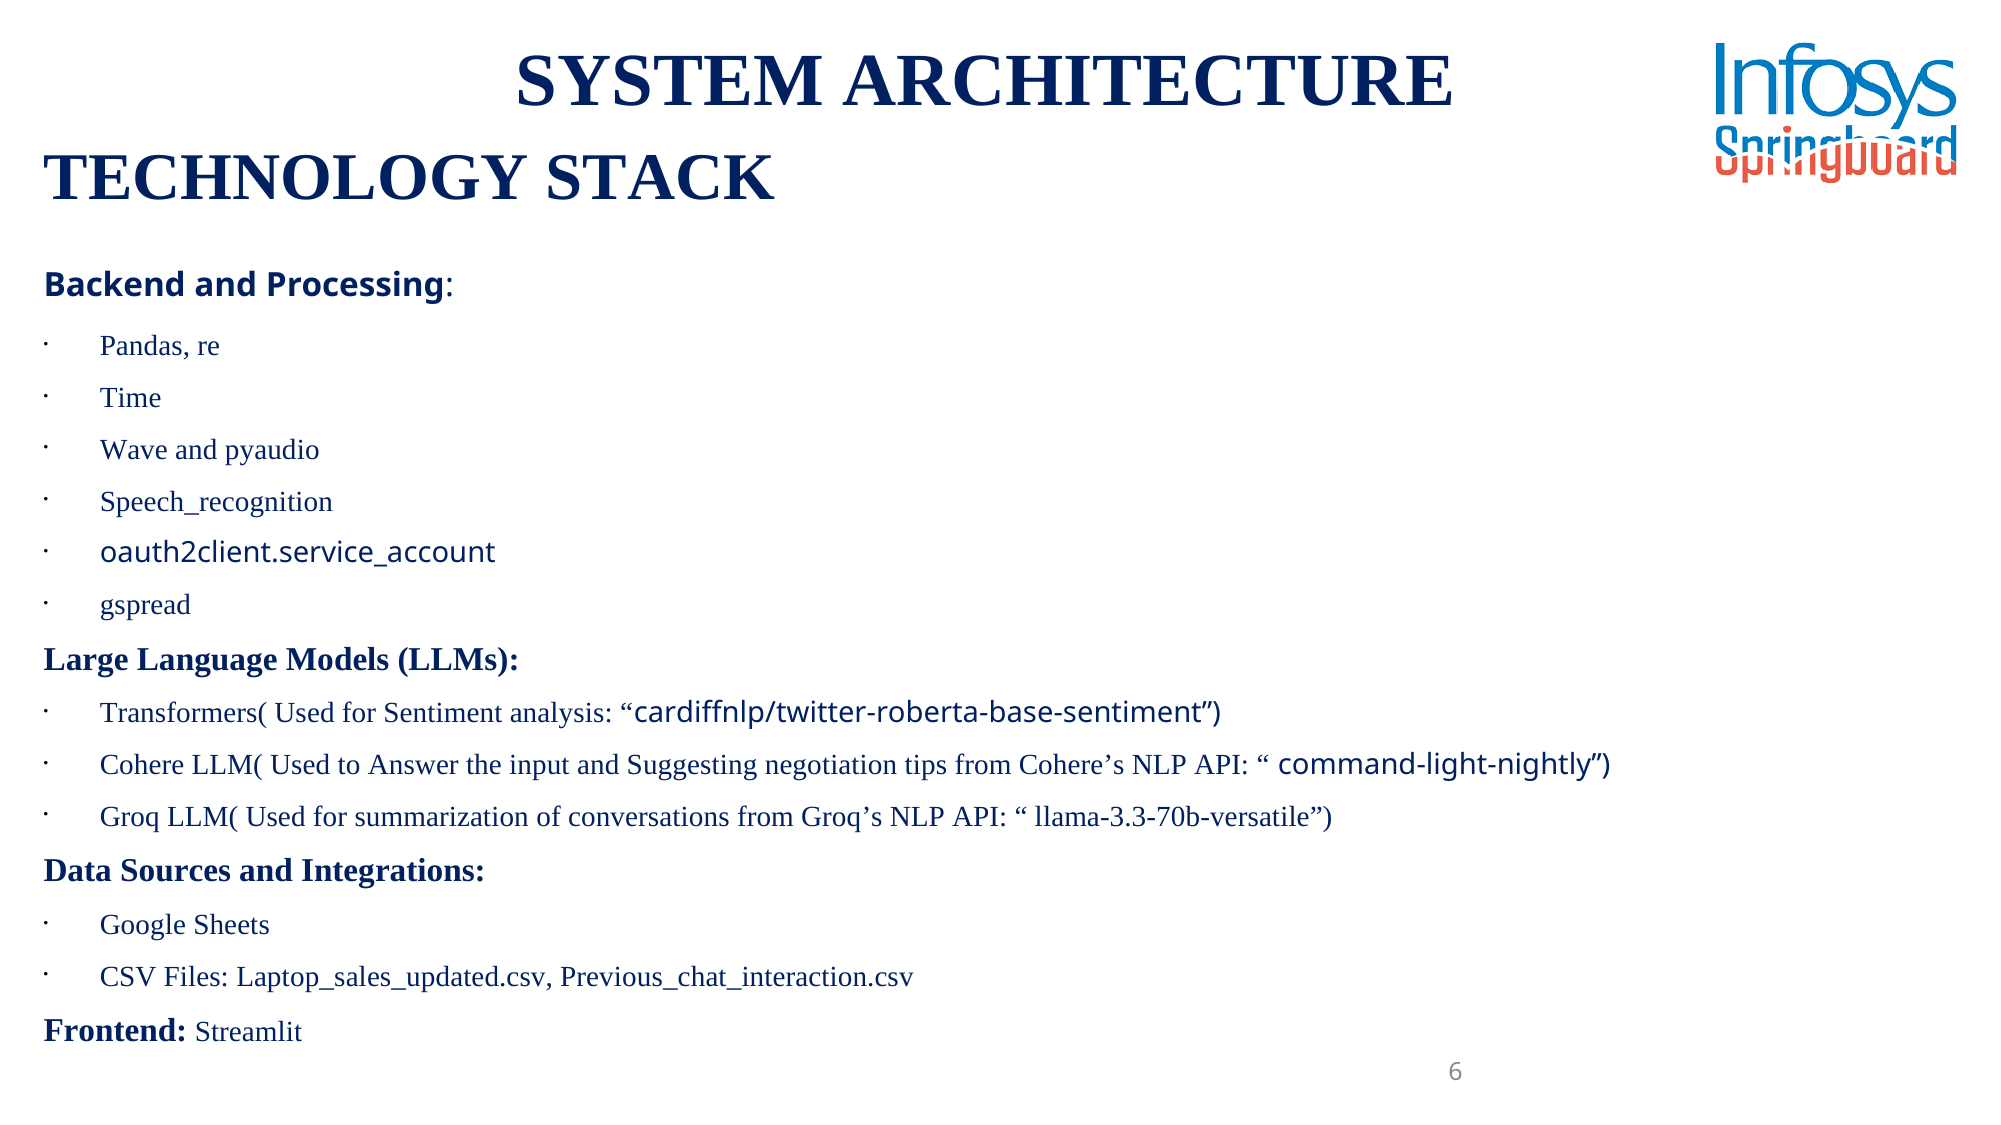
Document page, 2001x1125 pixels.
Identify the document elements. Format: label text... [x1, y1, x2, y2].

picture [1706, 38, 1967, 186]
text_box TECHNOLOGY STACK Backend and Processing: Pandas, re Time Wave and pyaudio Speech_recognition oauth2client.service_account gspread Large Language Models (LLMs): Transformers( Used for Sentiment analysis: “cardiffnlp/twitter-roberta-base-sentiment”) Cohere LLM( Used to Answer the input and Suggesting negotiation tips from Cohere’s NLP API: “ command-light-nightly”) Groq LLM( Used for summarization of conversations from Groq’s NLP API: “ llama-3.3-70b-versatile”) Data Sources and Integrations: Google Sheets CSV Files: Laptop_sales_updated.csv, Previous_chat_interaction.csv Frontend: Streamlit [28, 125, 1968, 1073]
text_box SYSTEM ARCHITECTURE [85, 0, 1886, 125]
text_box ‹#› [1433, 1042, 1900, 1103]
